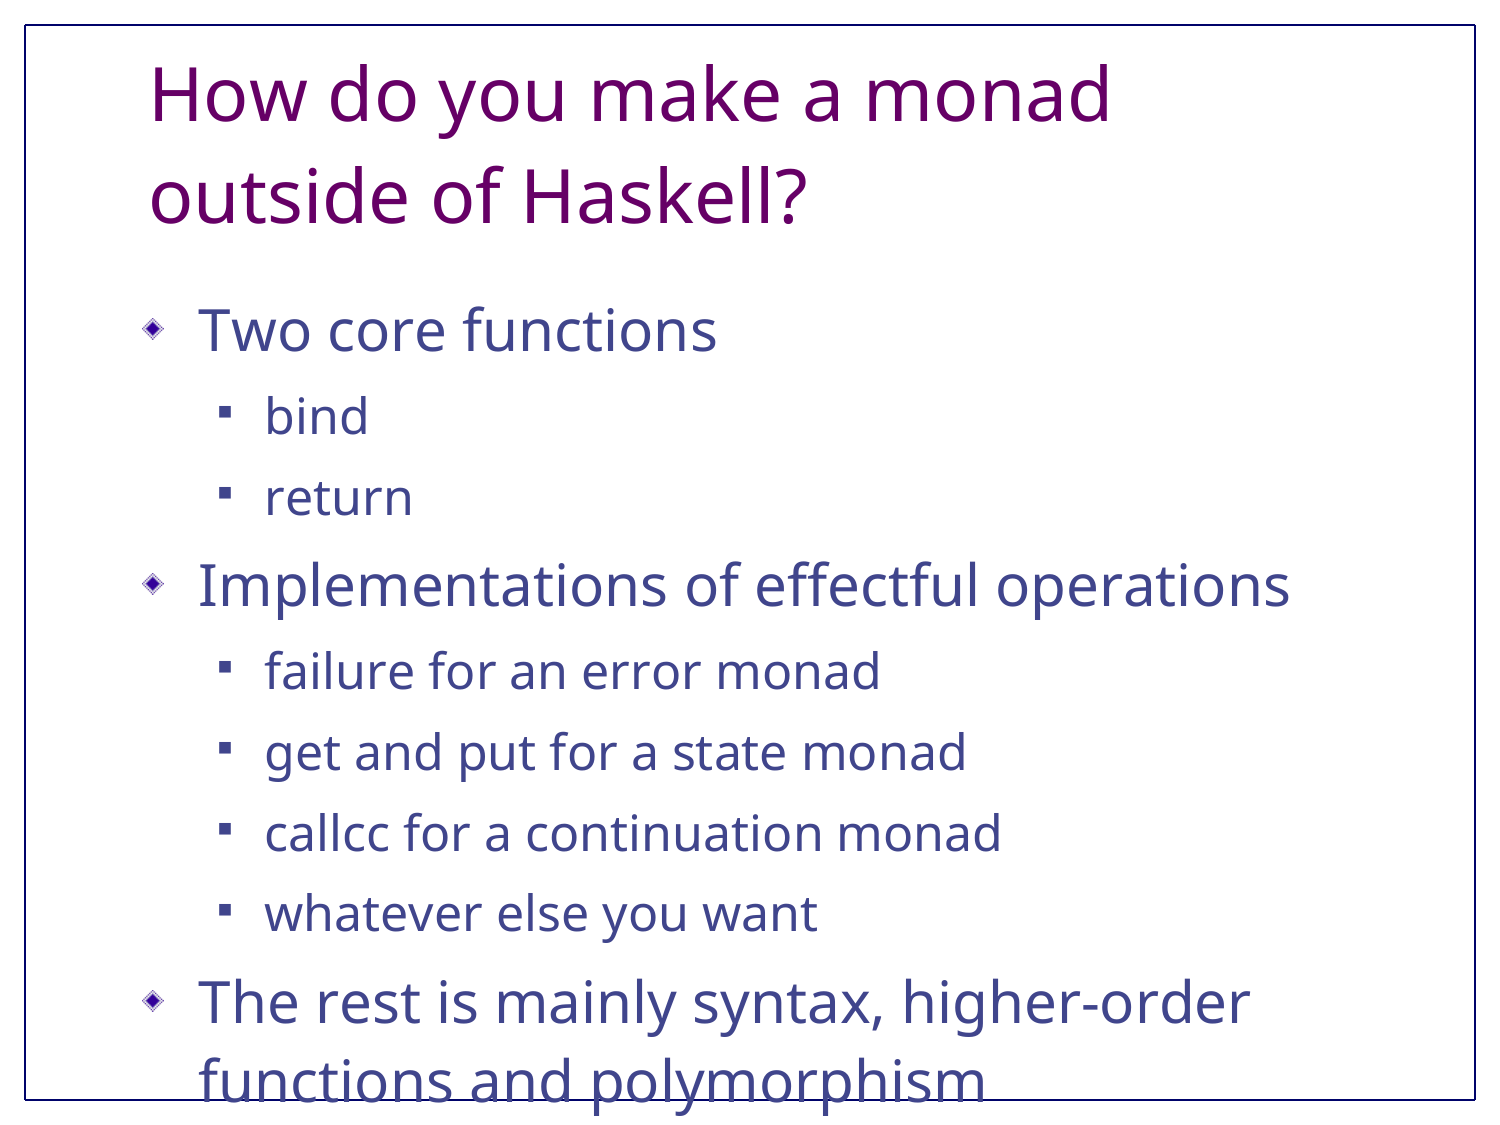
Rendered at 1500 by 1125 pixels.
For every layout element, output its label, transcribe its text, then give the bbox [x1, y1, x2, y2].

title How do you make a monad outside of Haskell? [148, 49, 1386, 238]
list Two core functions bind return Implementations of effectful operations failure for an error monad get and put for a state monad callcc for a continuation monad whatever else you want The rest is mainly syntax, higher-order functions and polymorphism [142, 289, 1418, 1041]
